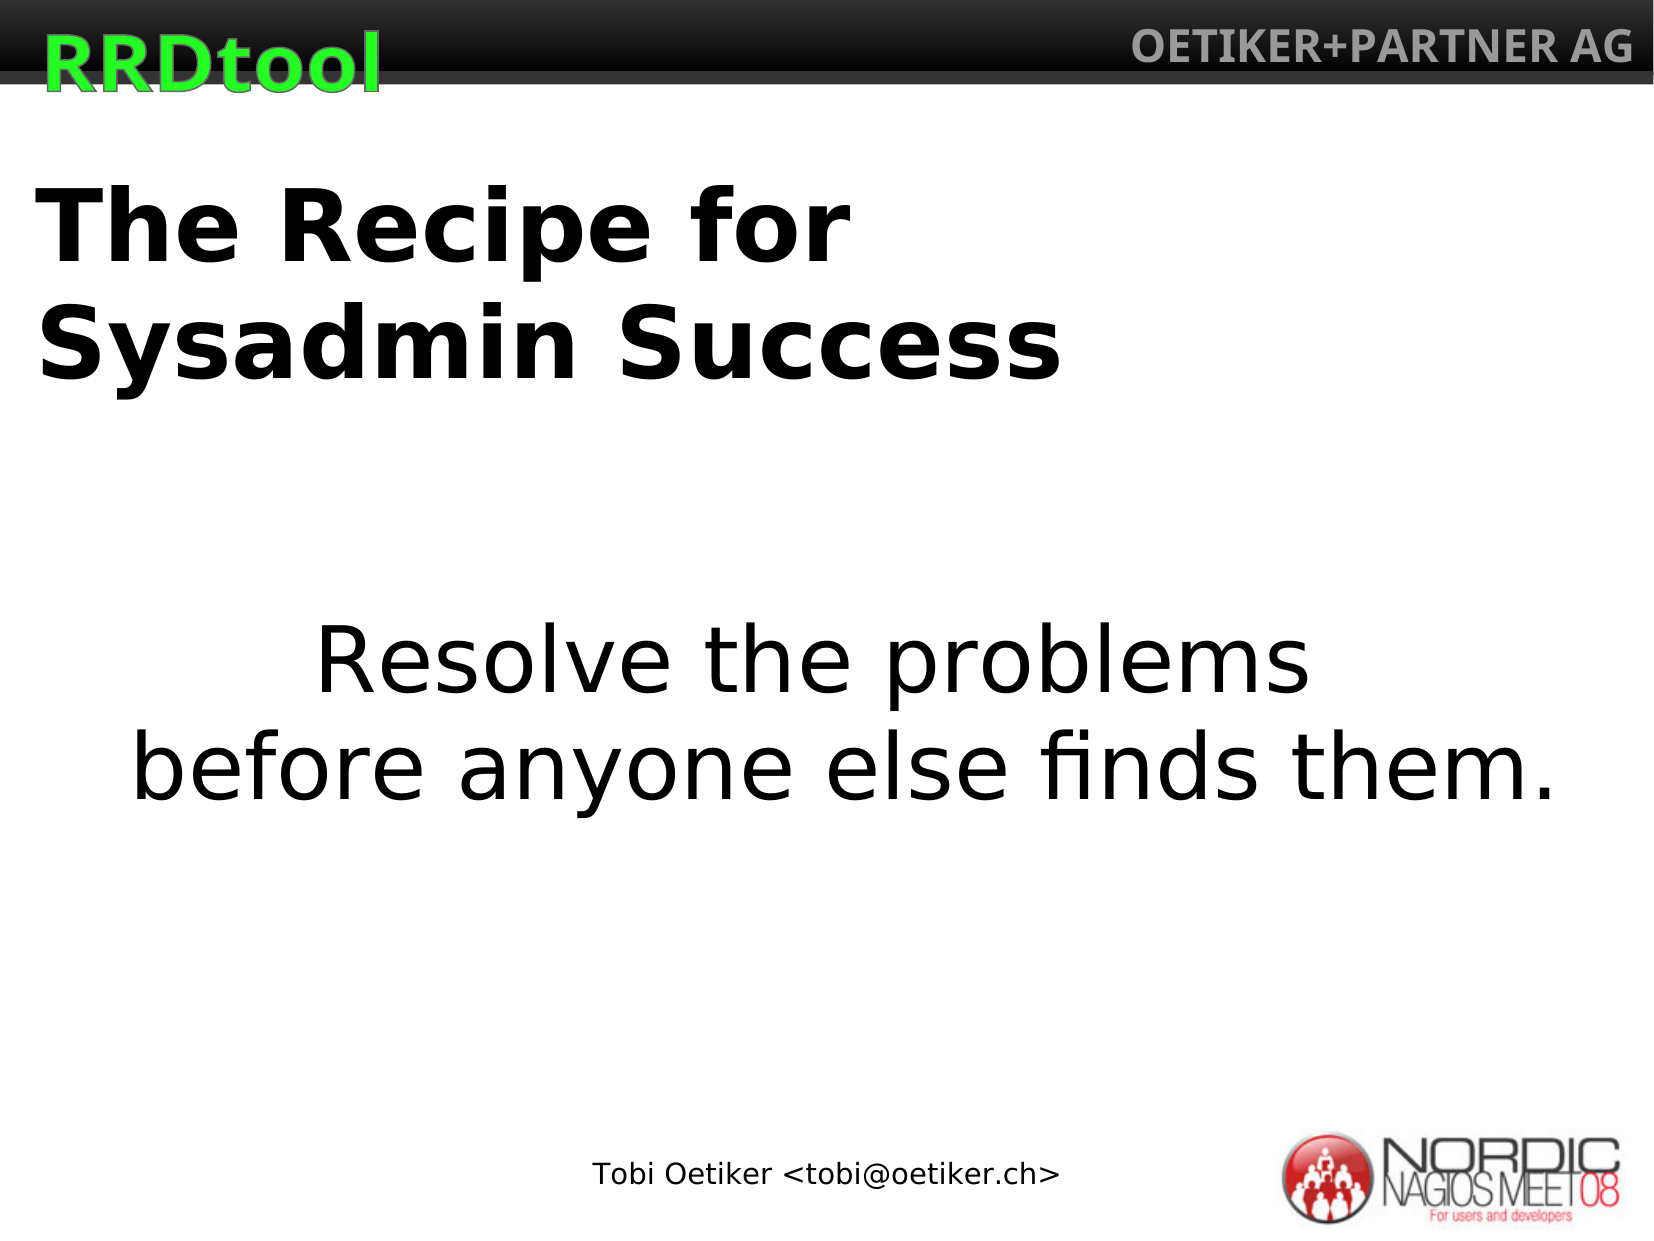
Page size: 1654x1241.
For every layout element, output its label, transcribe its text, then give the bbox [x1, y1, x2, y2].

title The Recipe for Sysadmin Success [35, 168, 1574, 402]
picture [1262, 1116, 1654, 1241]
subtitle Resolve the problems before anyone else finds them. [50, 329, 1571, 1099]
